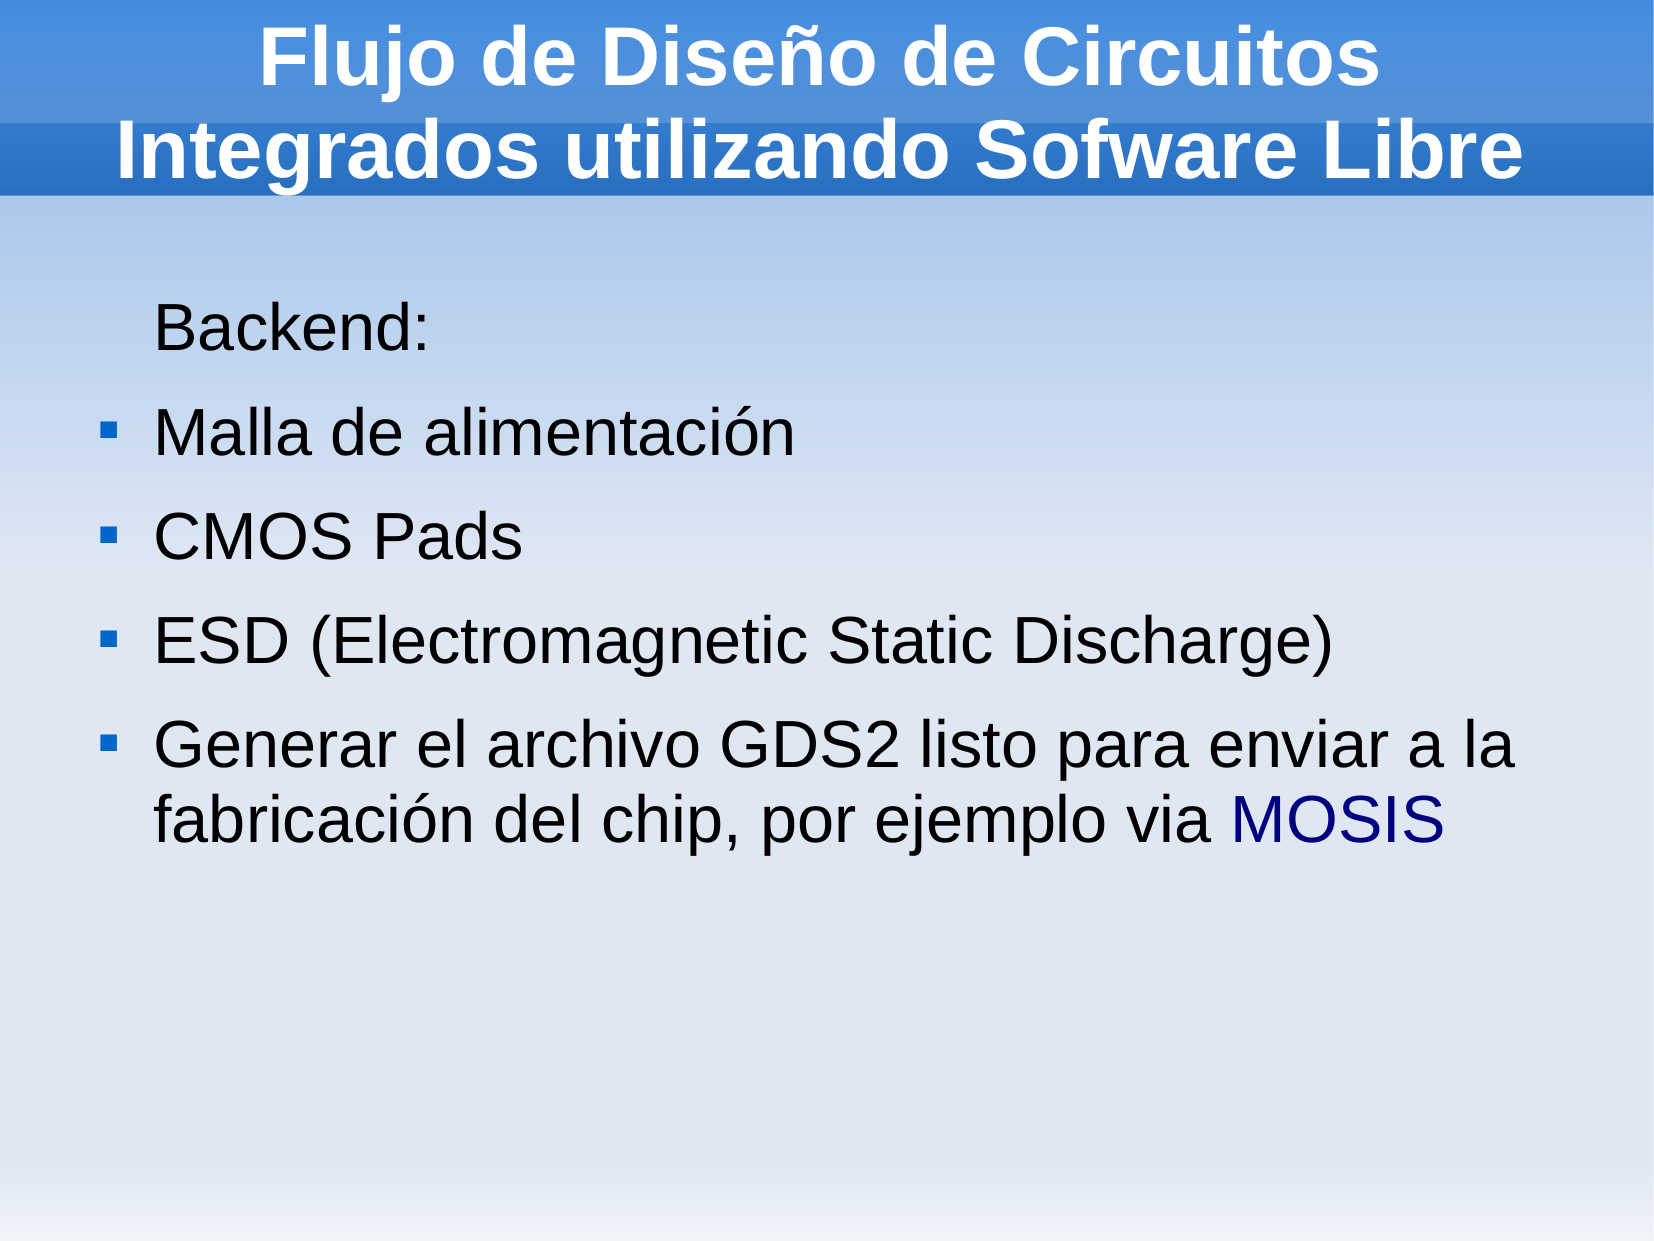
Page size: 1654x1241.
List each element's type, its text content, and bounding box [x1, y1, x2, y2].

picture [0, 0, 1654, 1241]
title Flujo de Diseño de Circuitos Integrados utilizando Sofware Libre [76, 0, 1565, 208]
list Backend: Malla de alimentación CMOS Pads ESD (Electromagnetic Static Discharge) Generar el archivo GDS2 listo para enviar a la fabricación del chip, por ejemplo via MOSIS [82, 290, 1625, 857]
